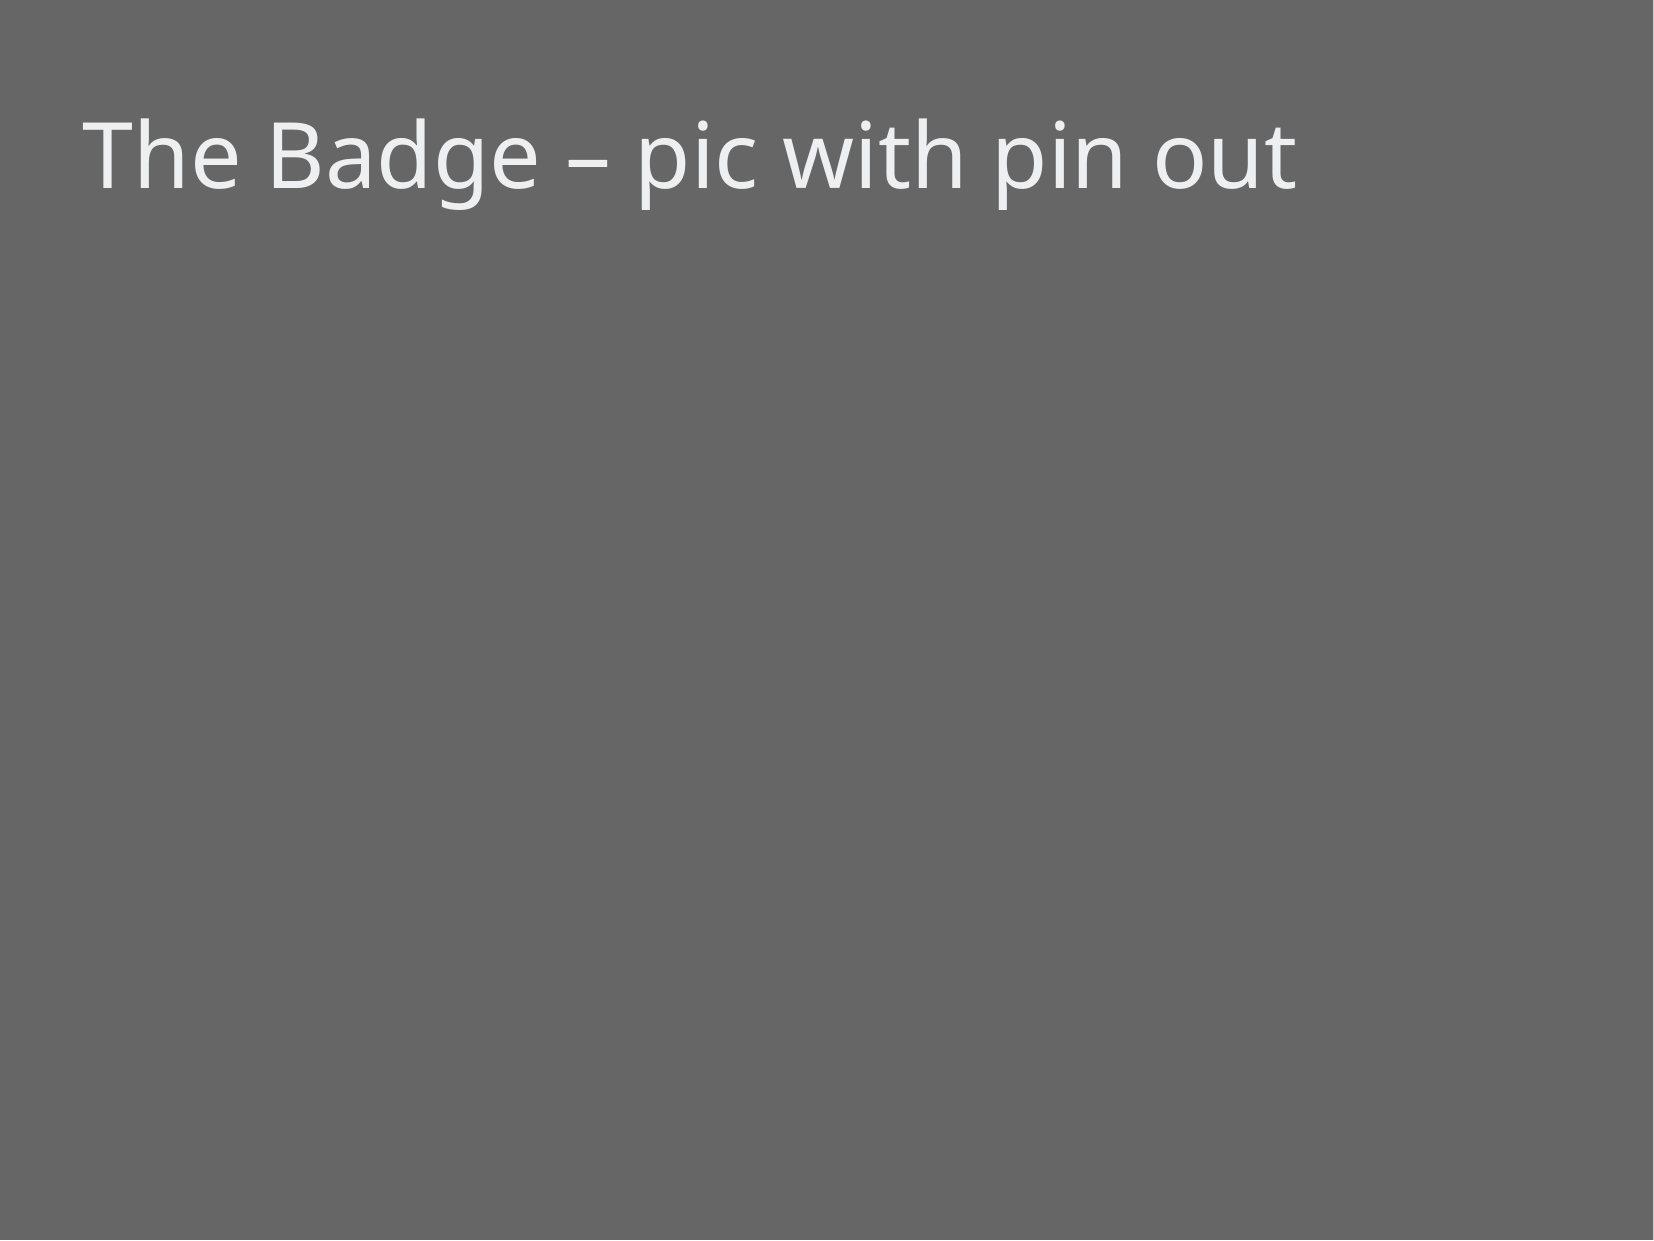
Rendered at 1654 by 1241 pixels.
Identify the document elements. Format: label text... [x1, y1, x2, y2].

title The Badge – pic with pin out [82, 56, 1571, 250]
